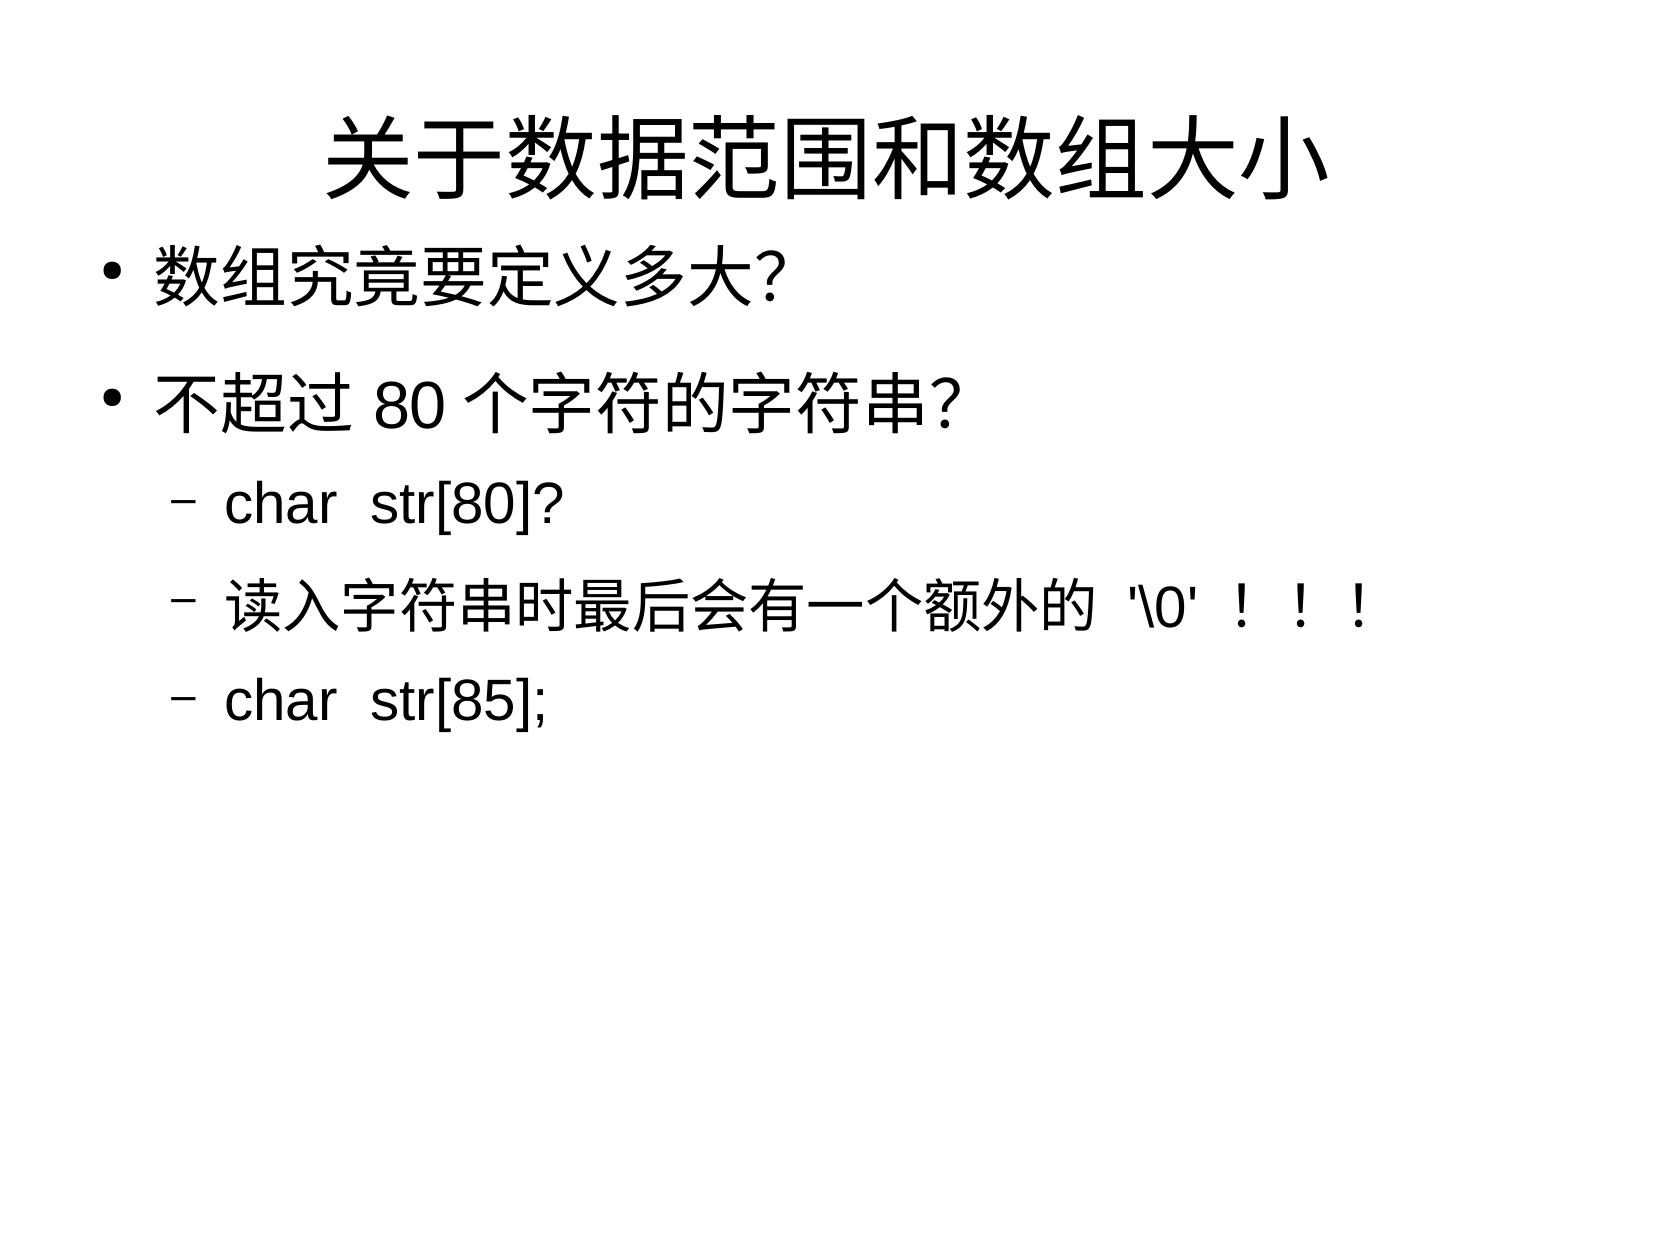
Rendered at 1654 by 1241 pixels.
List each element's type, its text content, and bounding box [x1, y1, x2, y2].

list 数组究竟要定义多大？ 不超过80个字符的字符串？ char str[80]? 读入字符串时最后会有一个额外的 '\0' ！！！ char str[85]; [82, 224, 1571, 1217]
title 关于数据范围和数组大小 [82, 49, 1571, 224]
